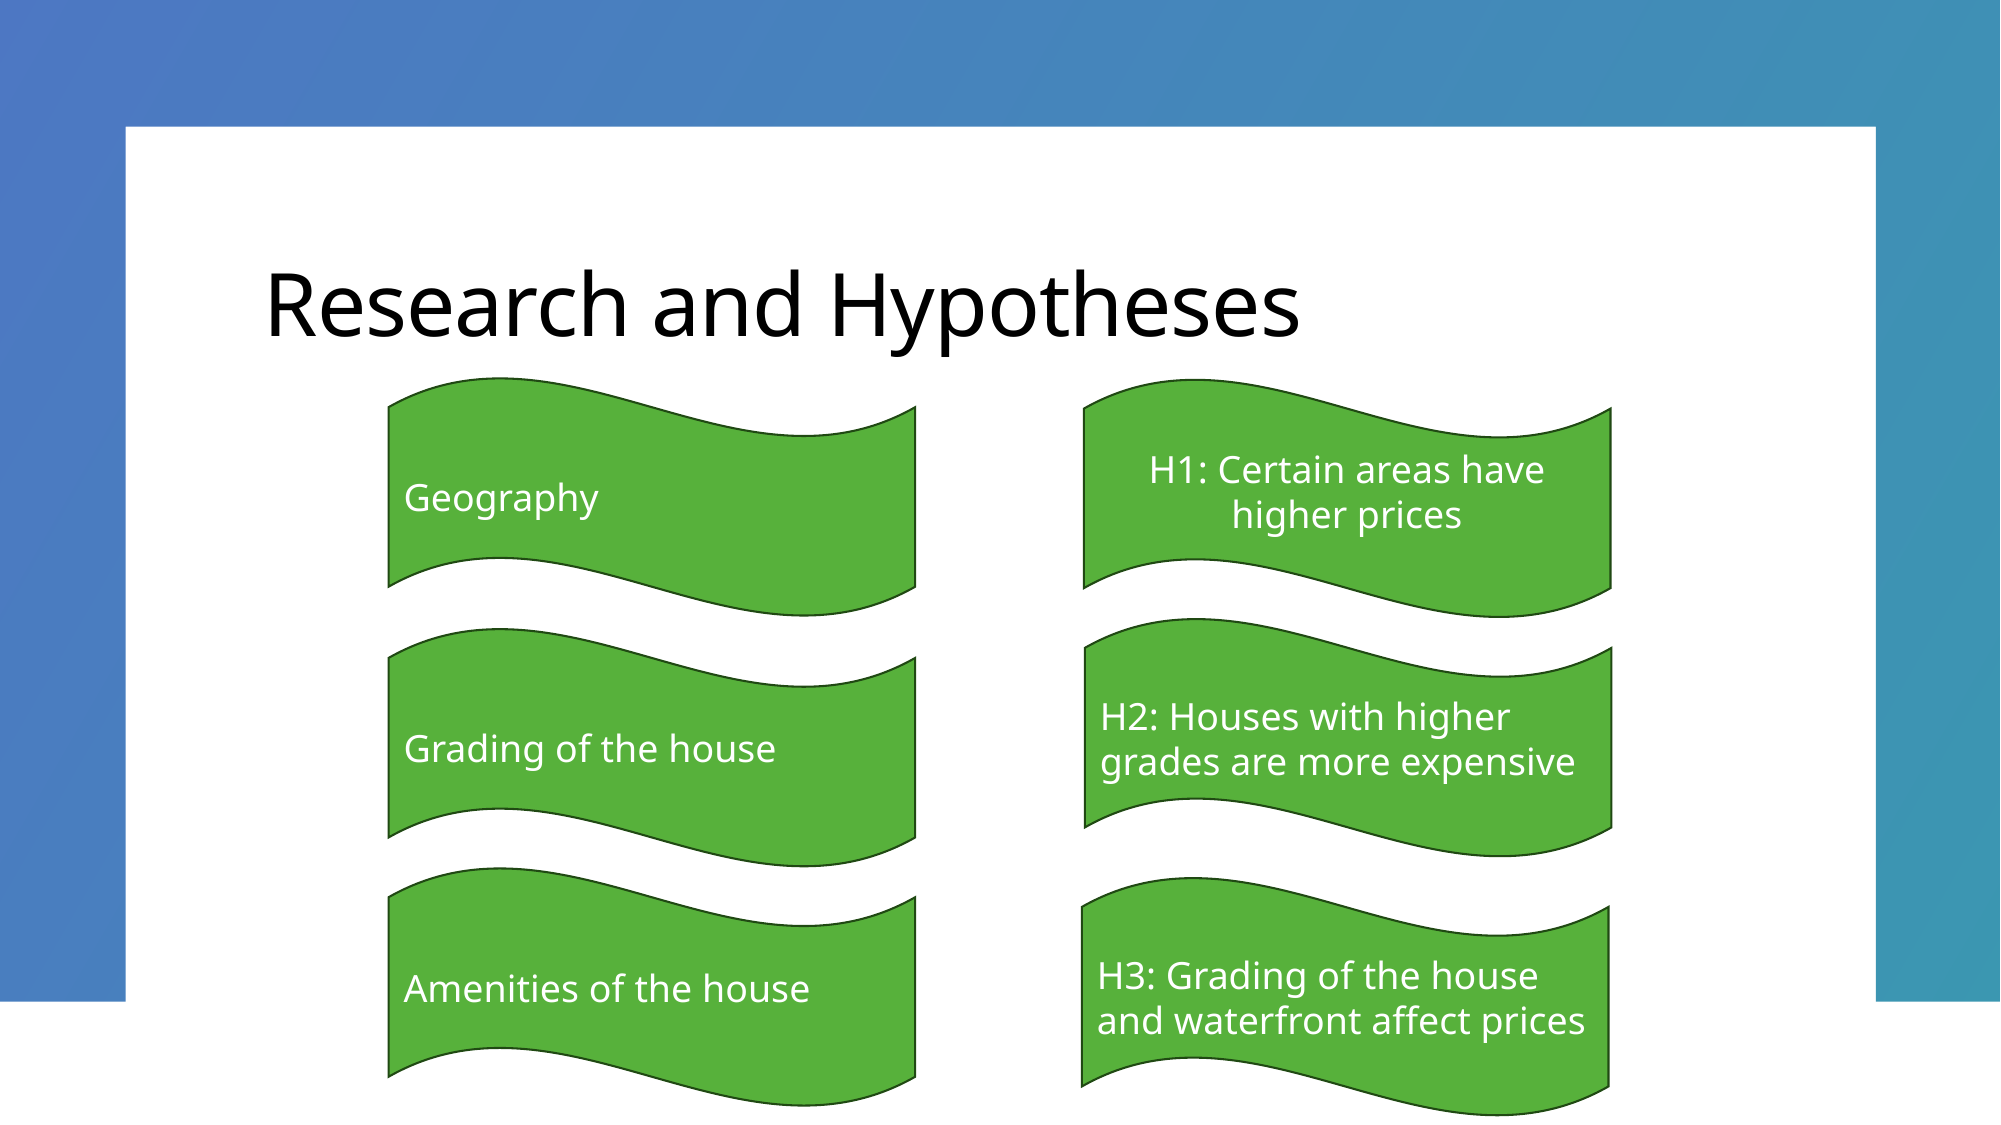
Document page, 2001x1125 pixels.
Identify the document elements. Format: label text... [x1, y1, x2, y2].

text_box H1: Certain areas have higher prices [1083, 379, 1611, 617]
text_box H2: Houses with higher grades are more expensive [1084, 619, 1612, 857]
title Research and Hypotheses [248, 248, 1749, 470]
text_box Amenities of the house [388, 868, 916, 1106]
text_box Geography [388, 378, 916, 616]
text_box H3: Grading of the house and waterfront affect prices [1081, 878, 1609, 1116]
text_box Grading of the house [388, 629, 916, 867]
